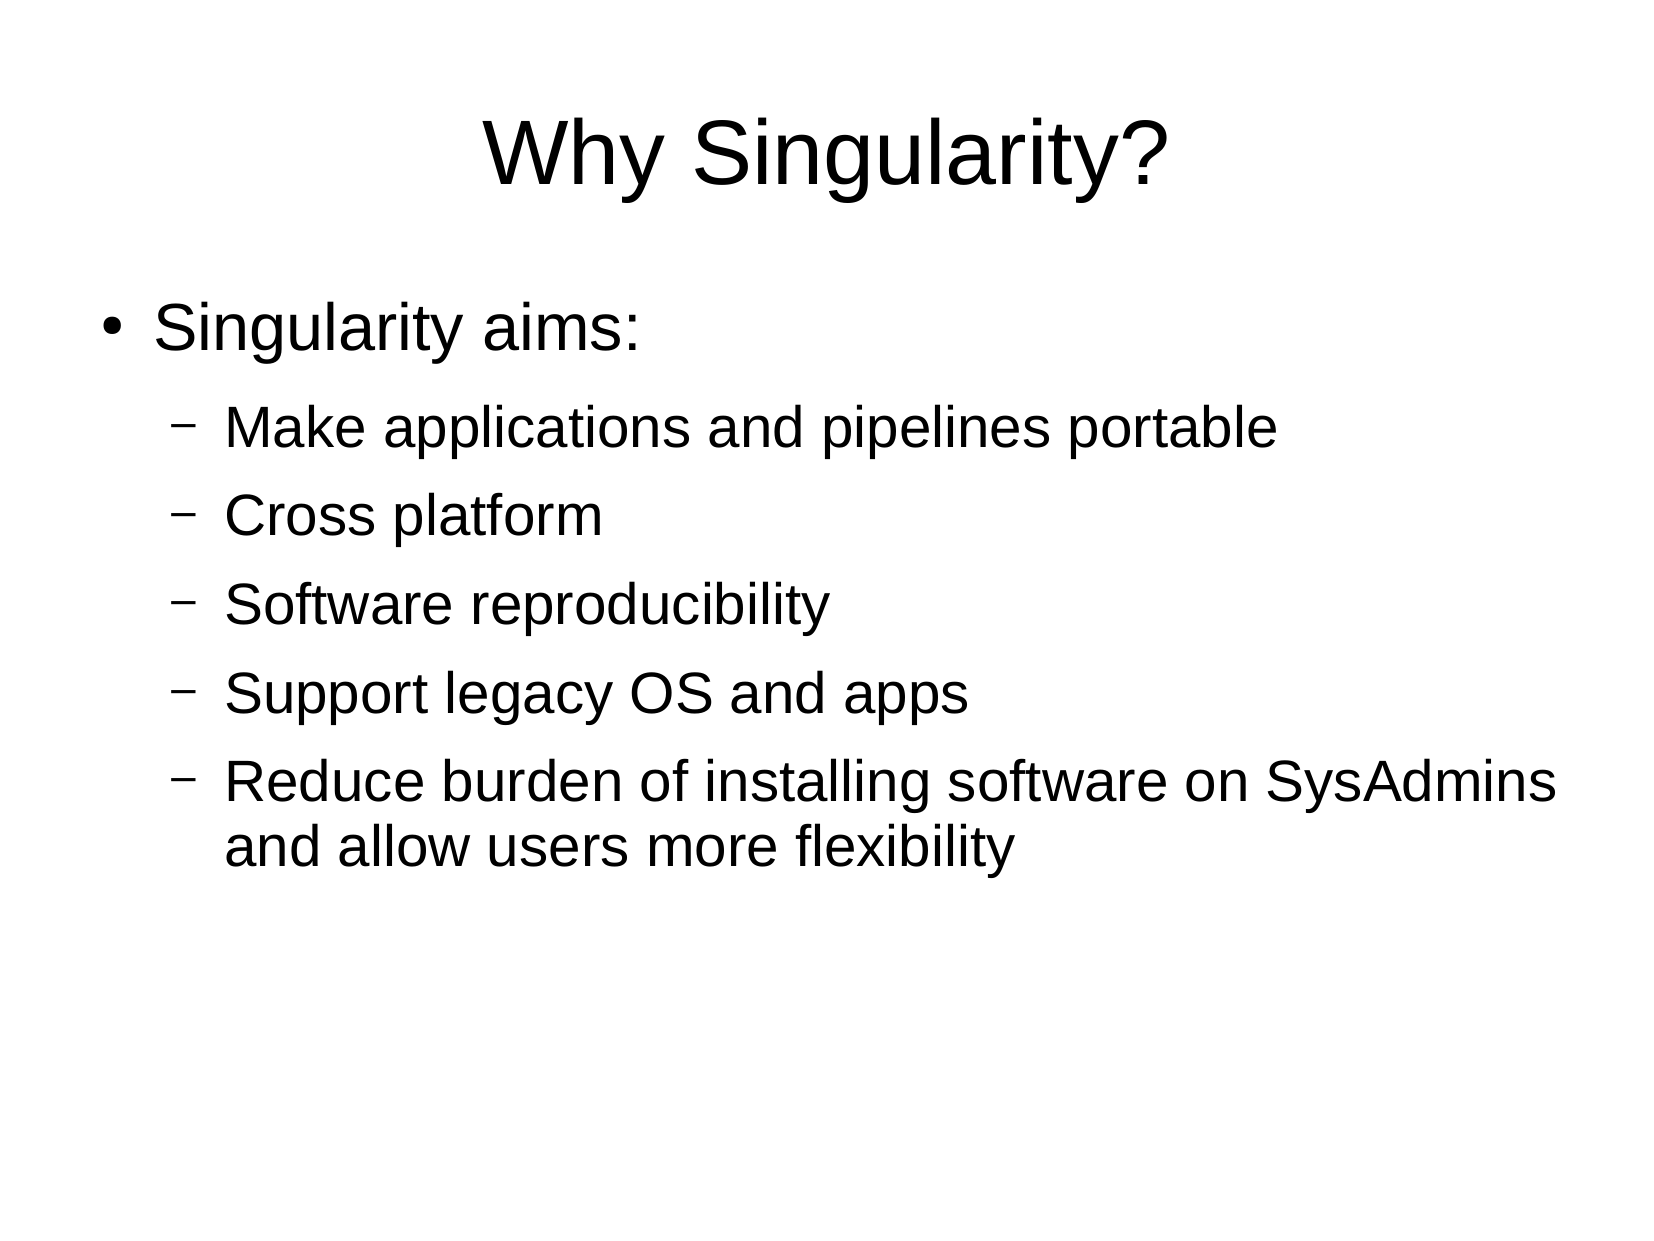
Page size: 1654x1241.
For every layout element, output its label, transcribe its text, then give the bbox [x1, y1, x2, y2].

list Singularity aims: Make applications and pipelines portable Cross platform Software reproducibility Support legacy OS and apps Reduce burden of installing software on SysAdmins and allow users more flexibility [82, 290, 1571, 1010]
title Why Singularity? [82, 49, 1571, 257]
